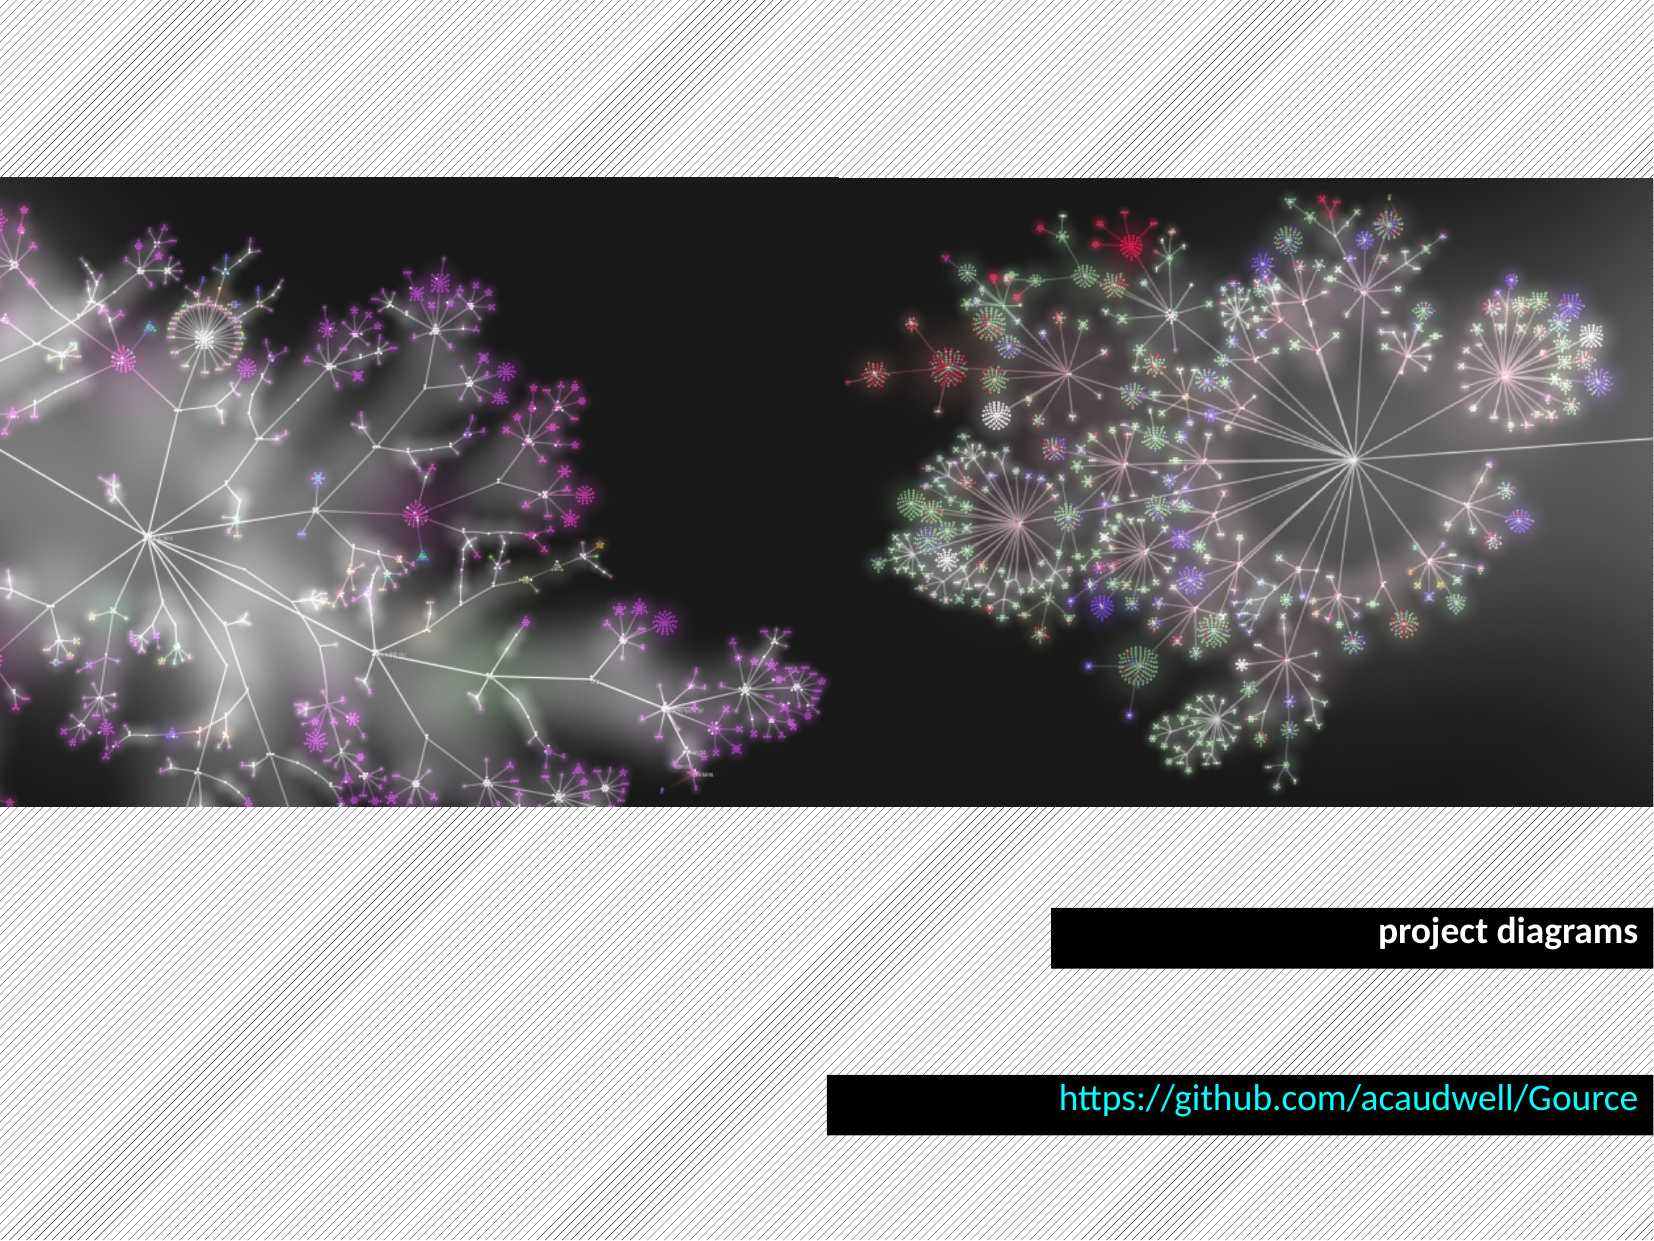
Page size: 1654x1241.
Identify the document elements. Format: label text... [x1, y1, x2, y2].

picture [0, 177, 1654, 807]
text_box project diagrams [1051, 907, 1654, 969]
text_box https://github.com/acaudwell/Gource [826, 1074, 1654, 1136]
